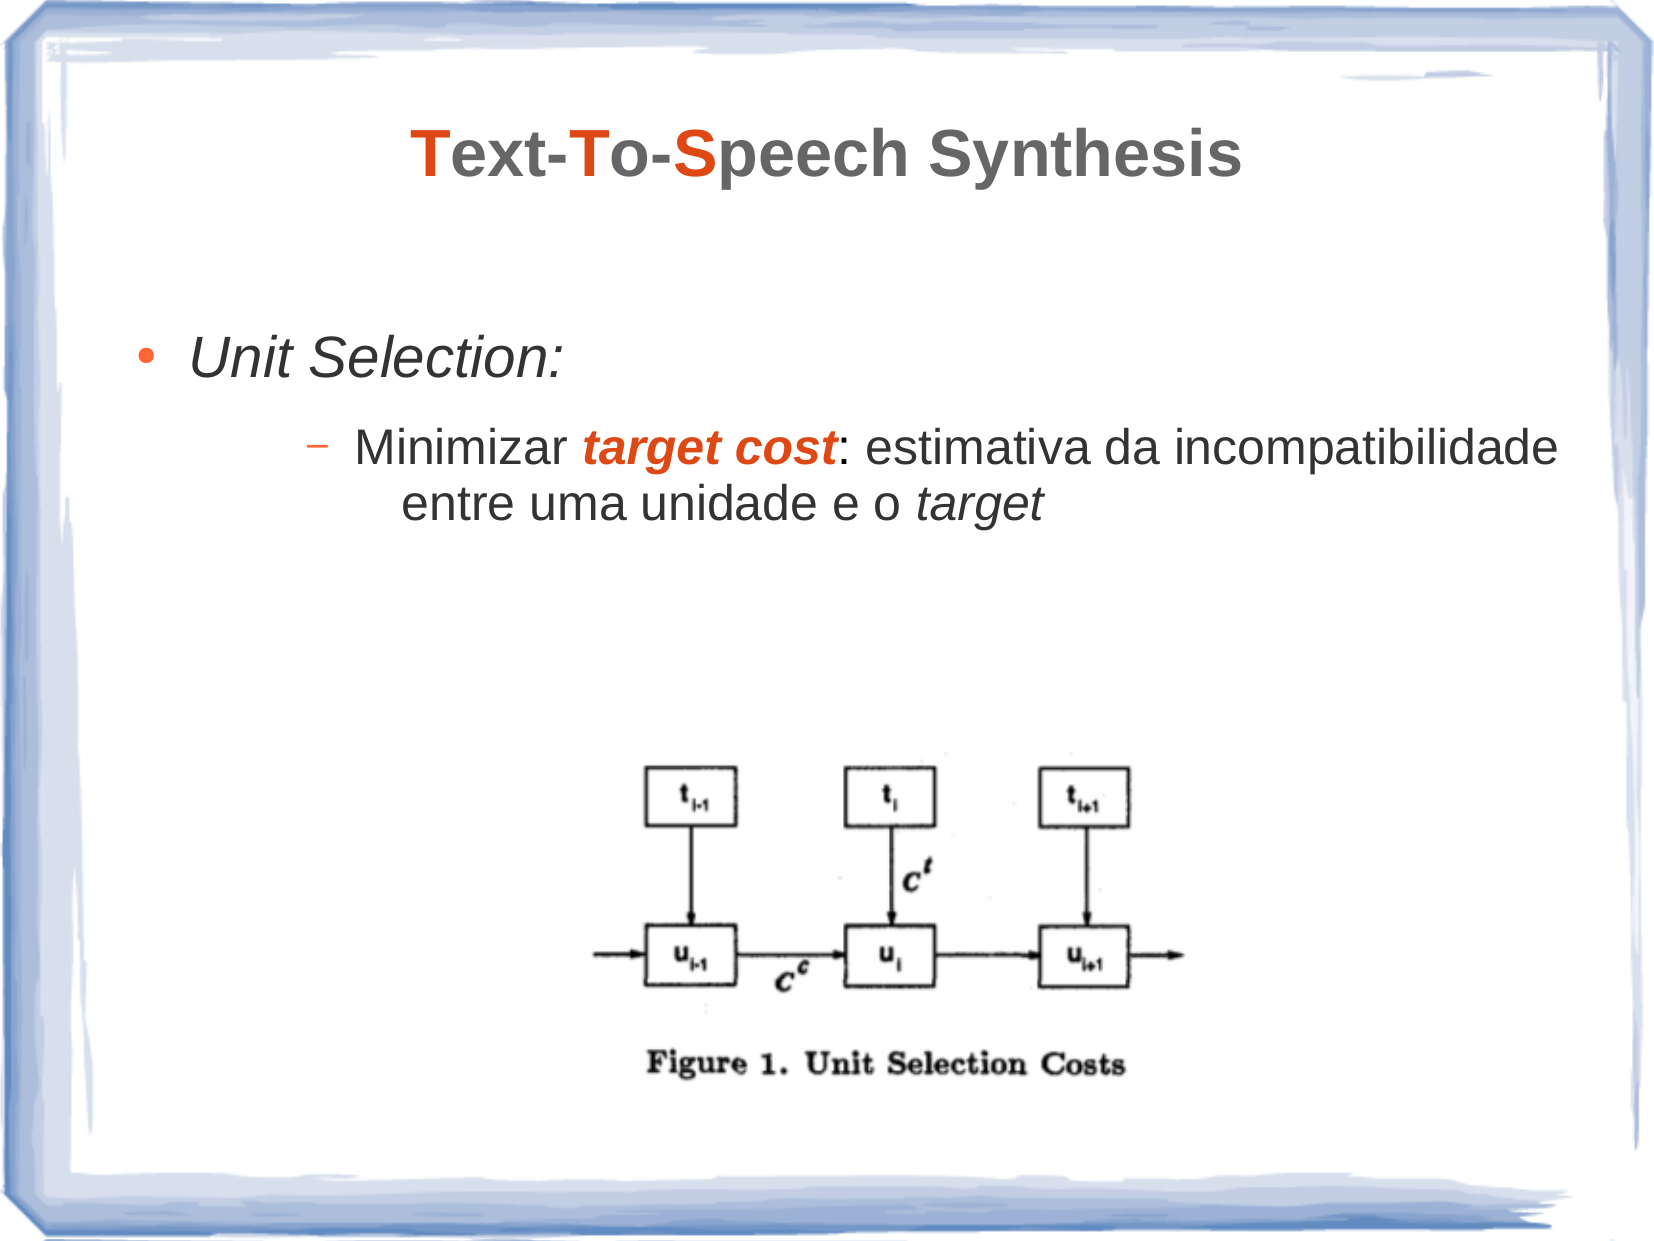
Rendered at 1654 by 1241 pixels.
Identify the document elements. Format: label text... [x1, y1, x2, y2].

list Unit Selection: Minimizar target cost: estimativa da incompatibilidade entre uma unidade e o target [118, 324, 1571, 1045]
title Text-To-Speech Synthesis [82, 49, 1571, 257]
picture [0, 0, 1654, 1241]
